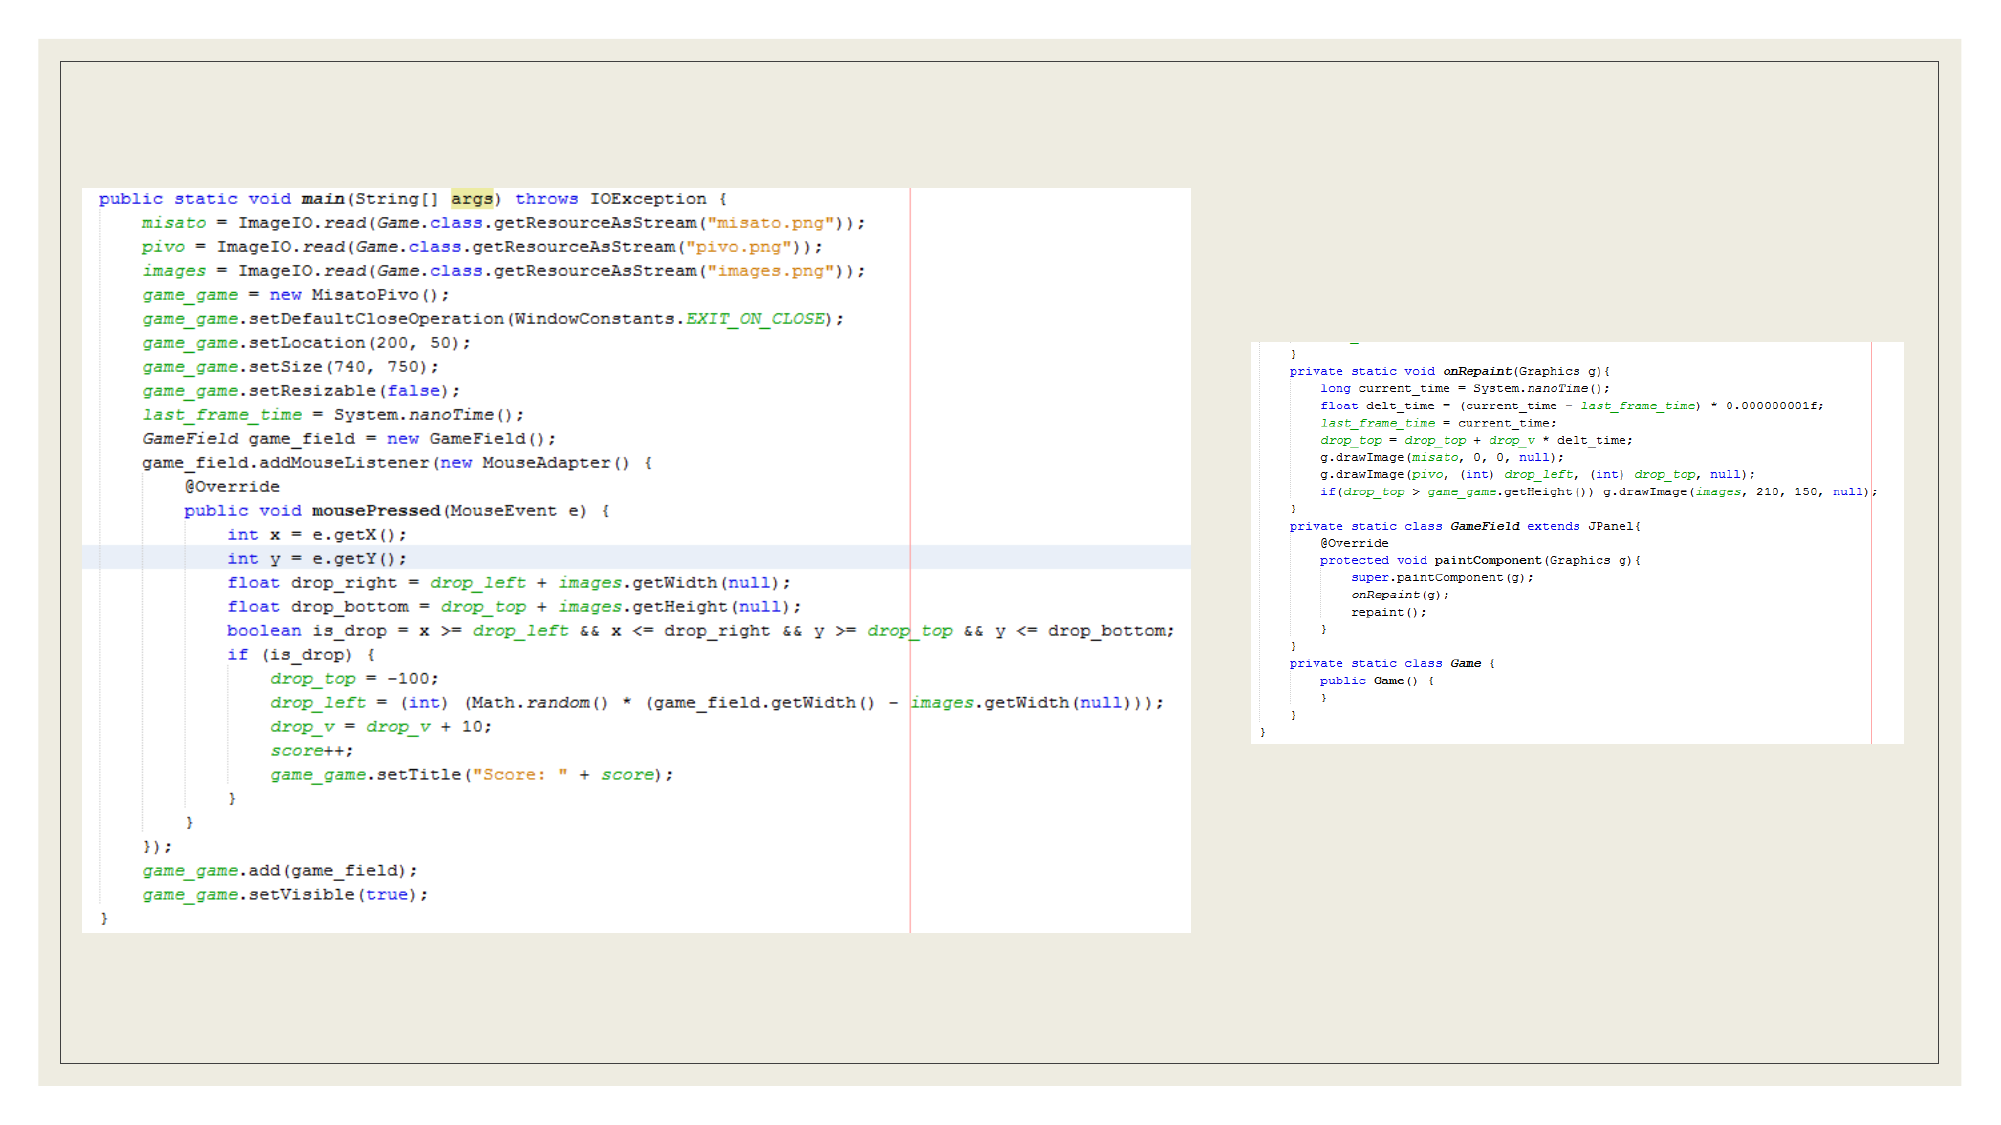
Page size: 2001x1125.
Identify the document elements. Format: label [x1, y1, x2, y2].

picture [82, 188, 1191, 934]
picture [1251, 342, 1904, 745]
